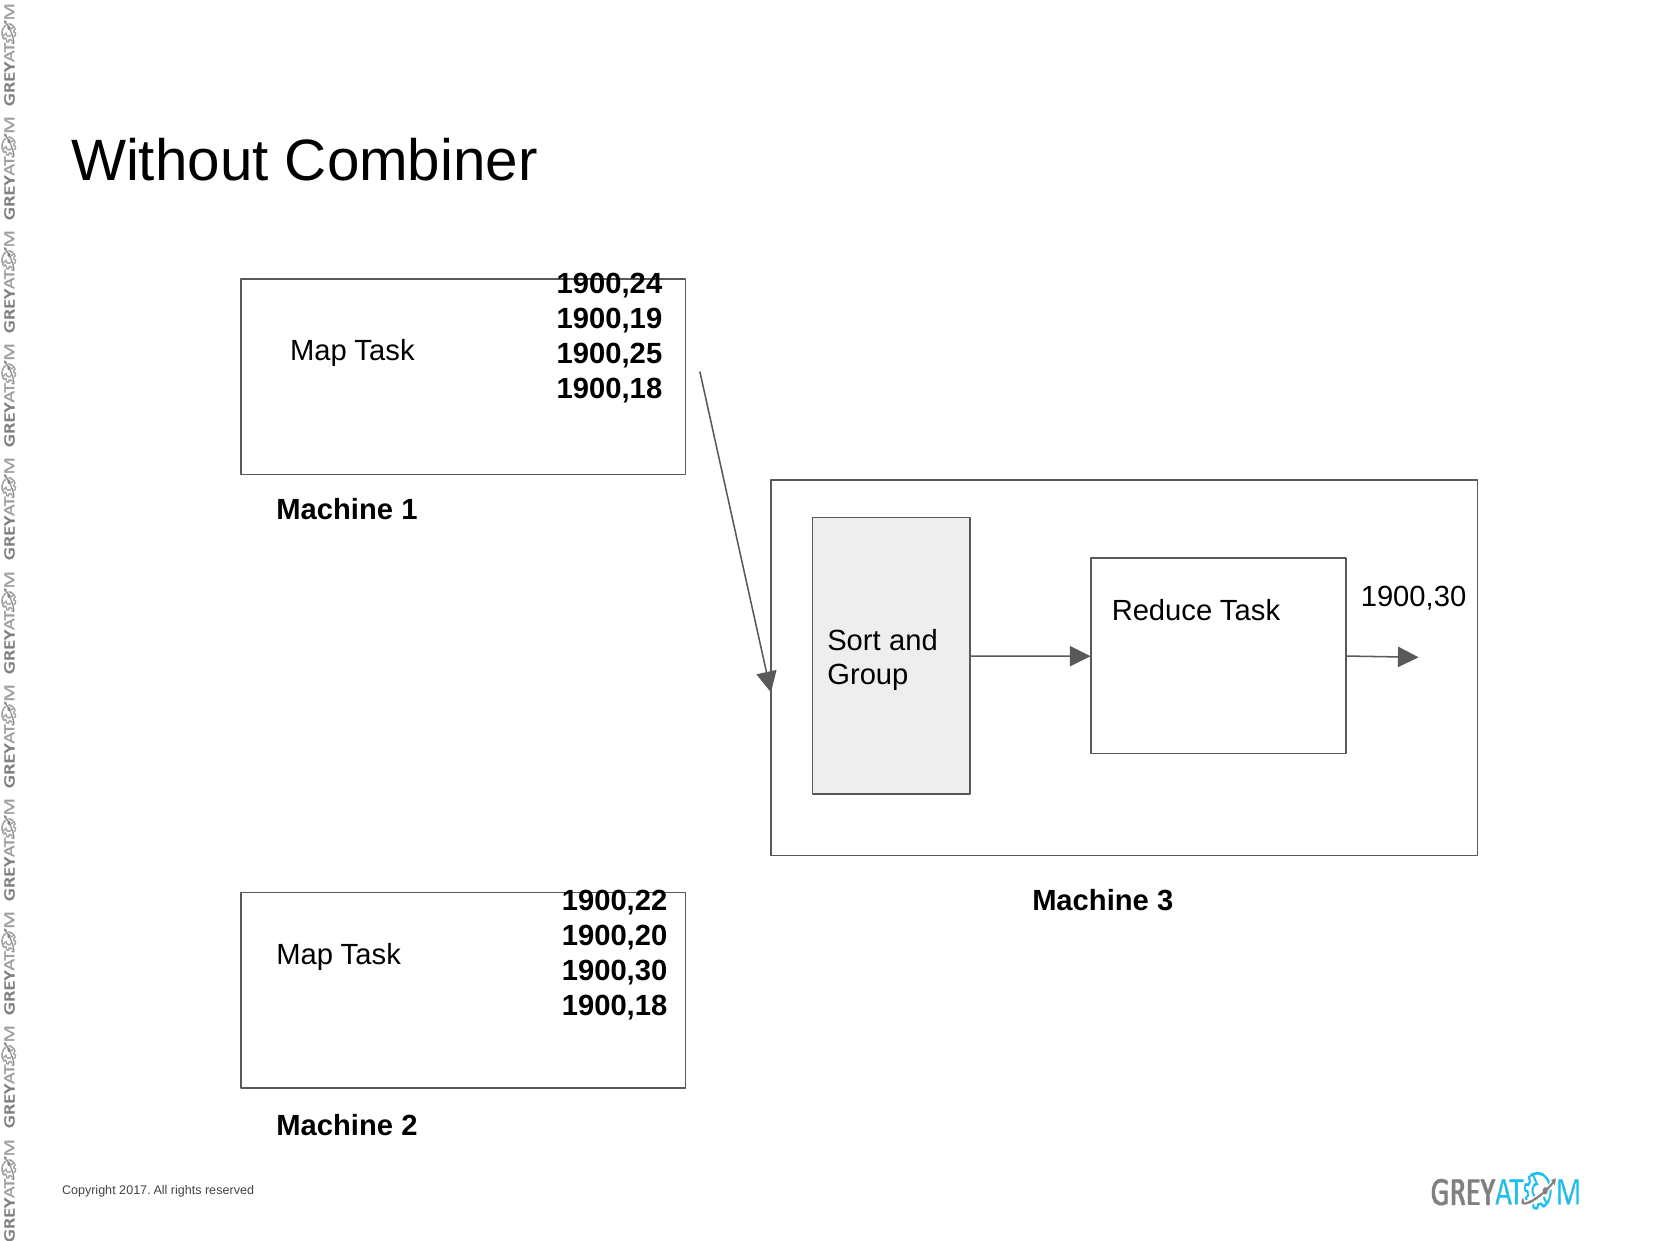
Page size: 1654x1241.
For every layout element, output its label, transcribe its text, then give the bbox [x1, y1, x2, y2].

picture [1, 572, 17, 674]
text_box Without Combiner [56, 107, 1597, 245]
text_box 1900,30 [1346, 562, 1522, 640]
picture [1, 344, 17, 447]
text_box Reduce Task [1097, 576, 1329, 688]
text_box Sort and Group [812, 517, 971, 795]
text_box 1900,22 1900,20 1900,30 1900,18 [547, 866, 705, 1110]
text_box Machine 1 [261, 475, 476, 587]
picture [1430, 1168, 1581, 1212]
picture [1, 4, 17, 106]
text_box 1900,24 1900,19 1900,25 1900,18 [541, 249, 700, 493]
text_box Machine 3 [1017, 866, 1232, 978]
text_box Map Task [275, 315, 490, 428]
text_box Map Task [261, 920, 476, 1032]
picture [1, 458, 17, 560]
picture [1, 1026, 17, 1128]
picture [1, 231, 17, 333]
picture [1, 912, 17, 1015]
picture [1, 1140, 17, 1241]
picture [1, 117, 17, 220]
text_box Machine 2 [261, 1091, 476, 1203]
picture [1, 799, 17, 901]
picture [1, 685, 17, 788]
